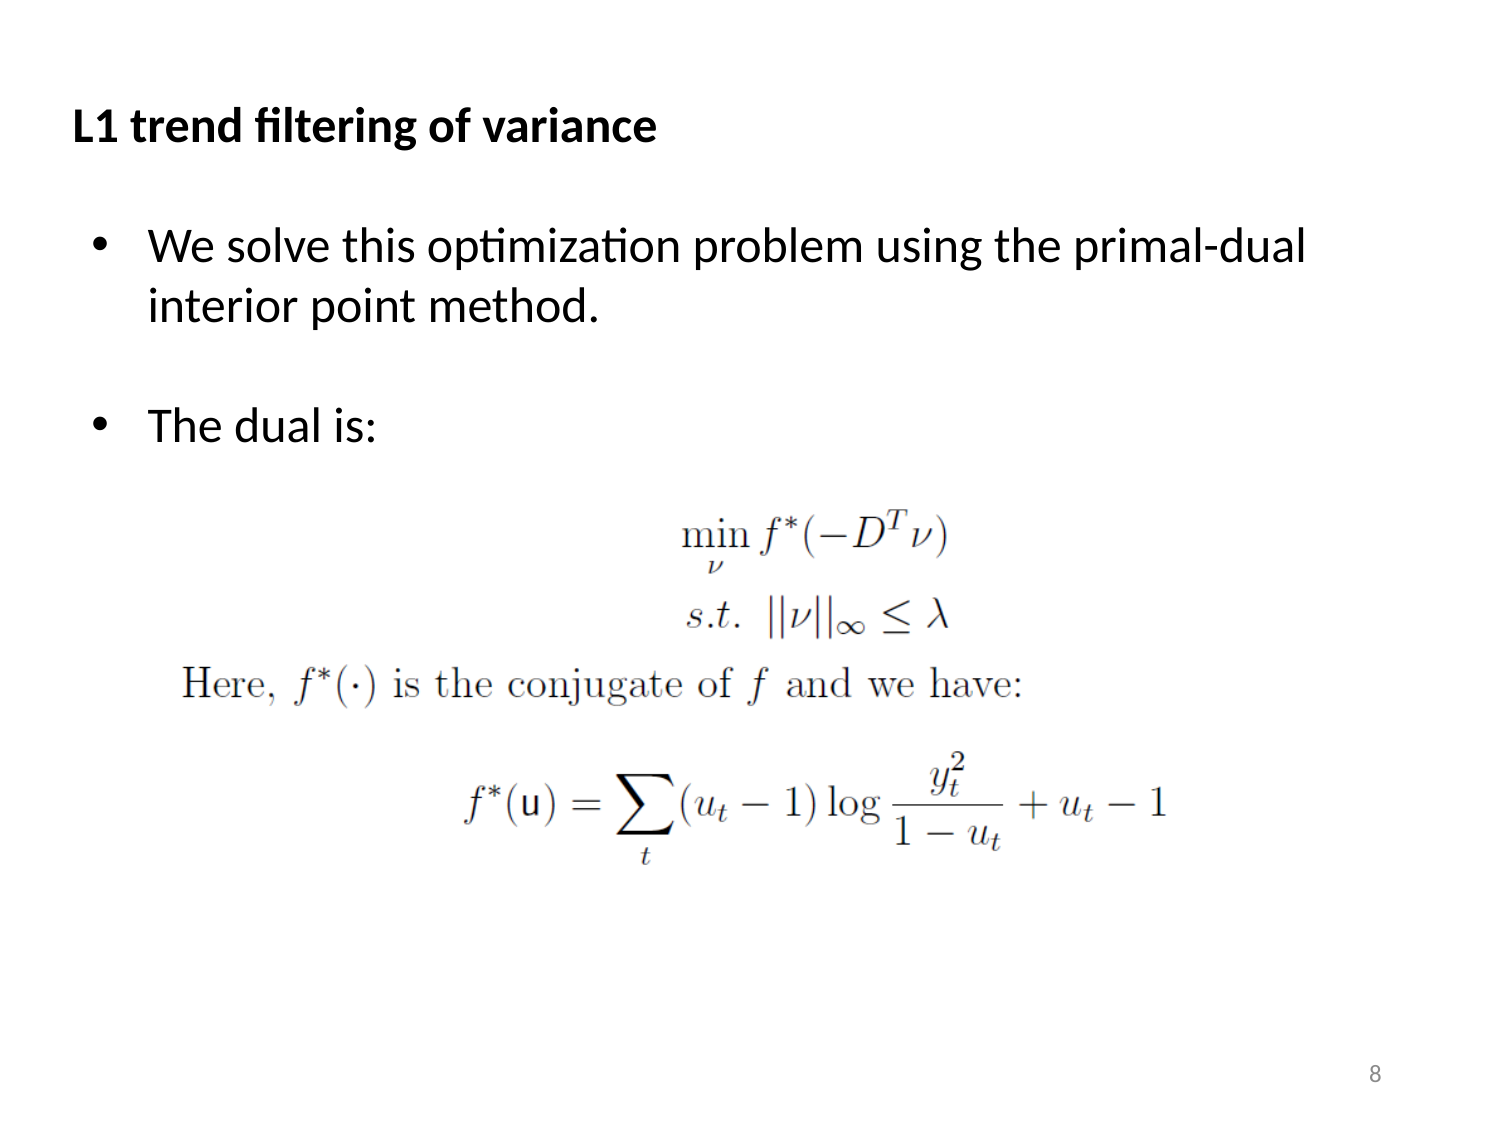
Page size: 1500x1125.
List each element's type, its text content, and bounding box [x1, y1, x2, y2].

slide_number <number> [1059, 1042, 1397, 1103]
text_box L1 trend filtering of variance We solve this optimization problem using the primal-dual interior point method. The dual is: [57, 85, 1397, 641]
picture [166, 498, 1192, 870]
